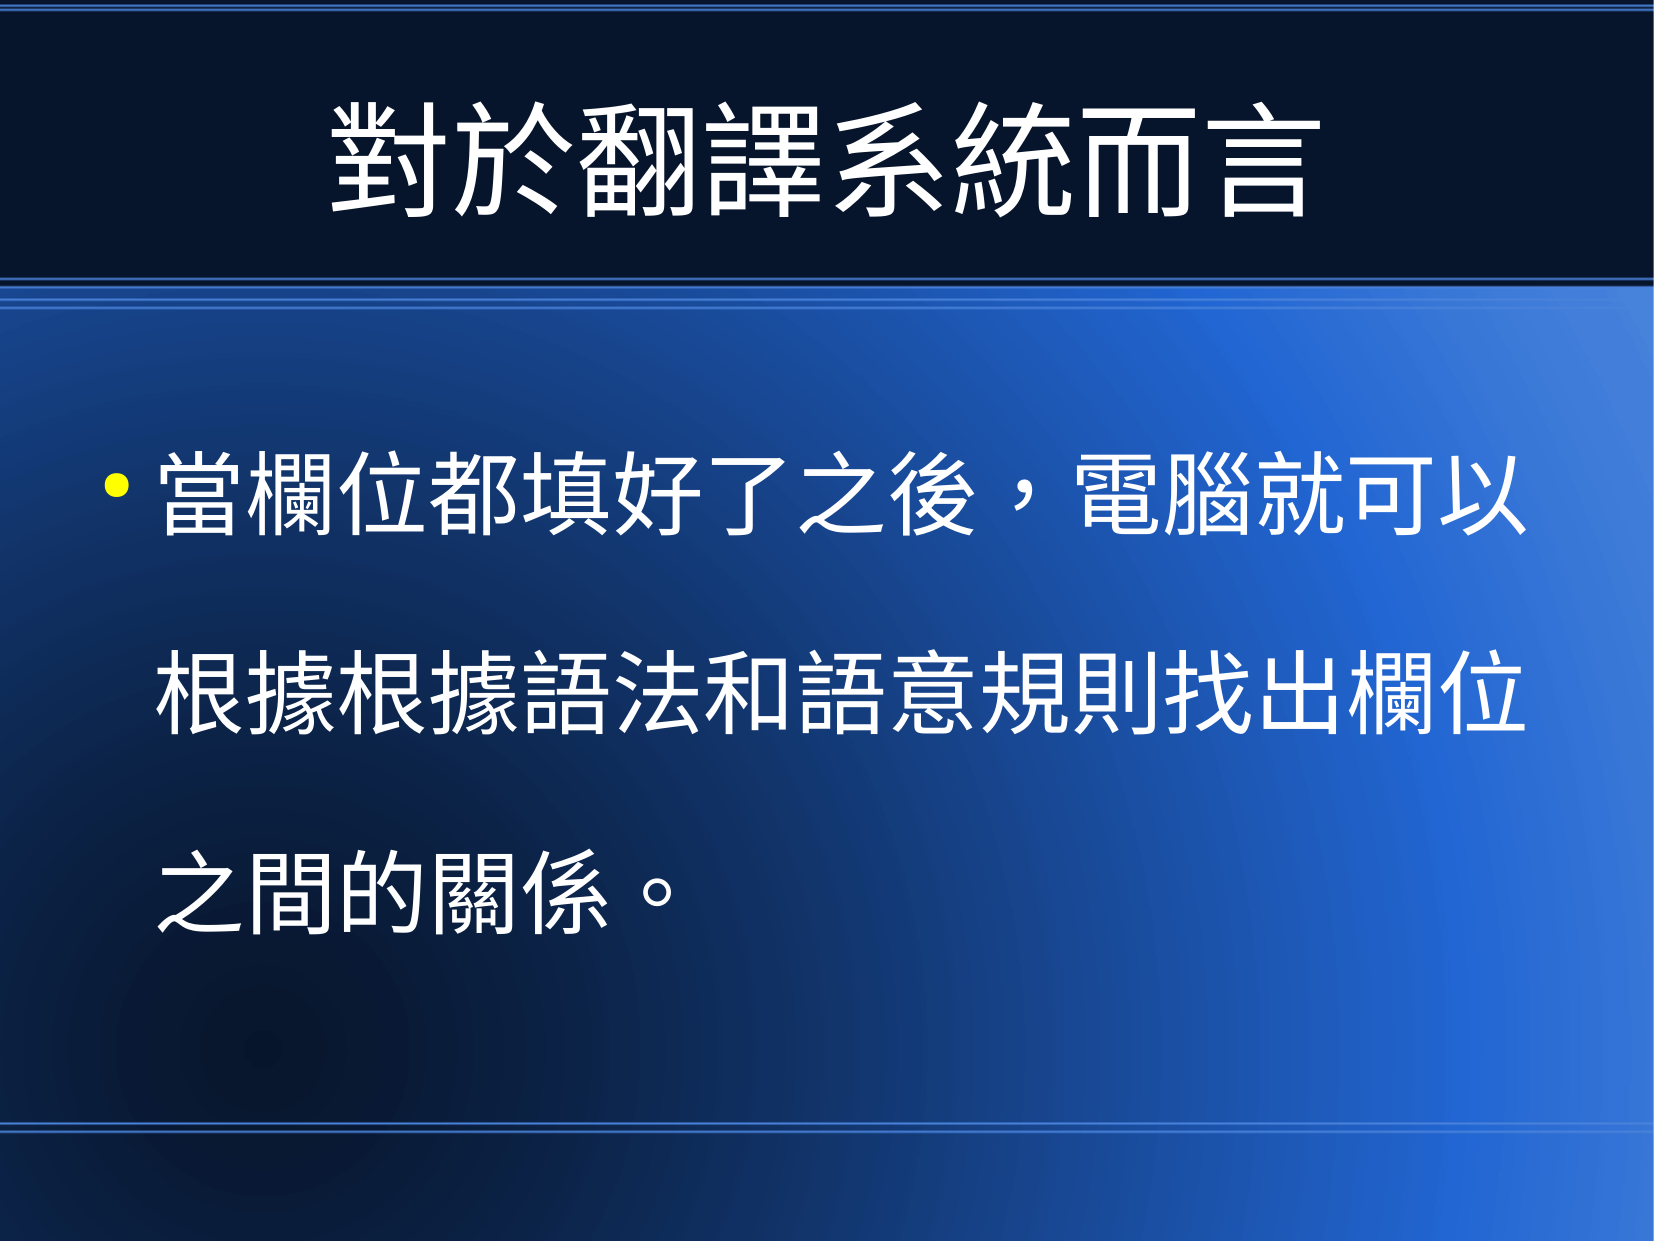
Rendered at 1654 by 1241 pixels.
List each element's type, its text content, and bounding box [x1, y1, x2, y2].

title 對於翻譯系統而言 [82, 49, 1571, 257]
list 當欄位都填好了之後，電腦就可以根據根據語法和語意規則找出欄位之間的關係。 [82, 355, 1571, 1241]
picture [0, 0, 1654, 1241]
